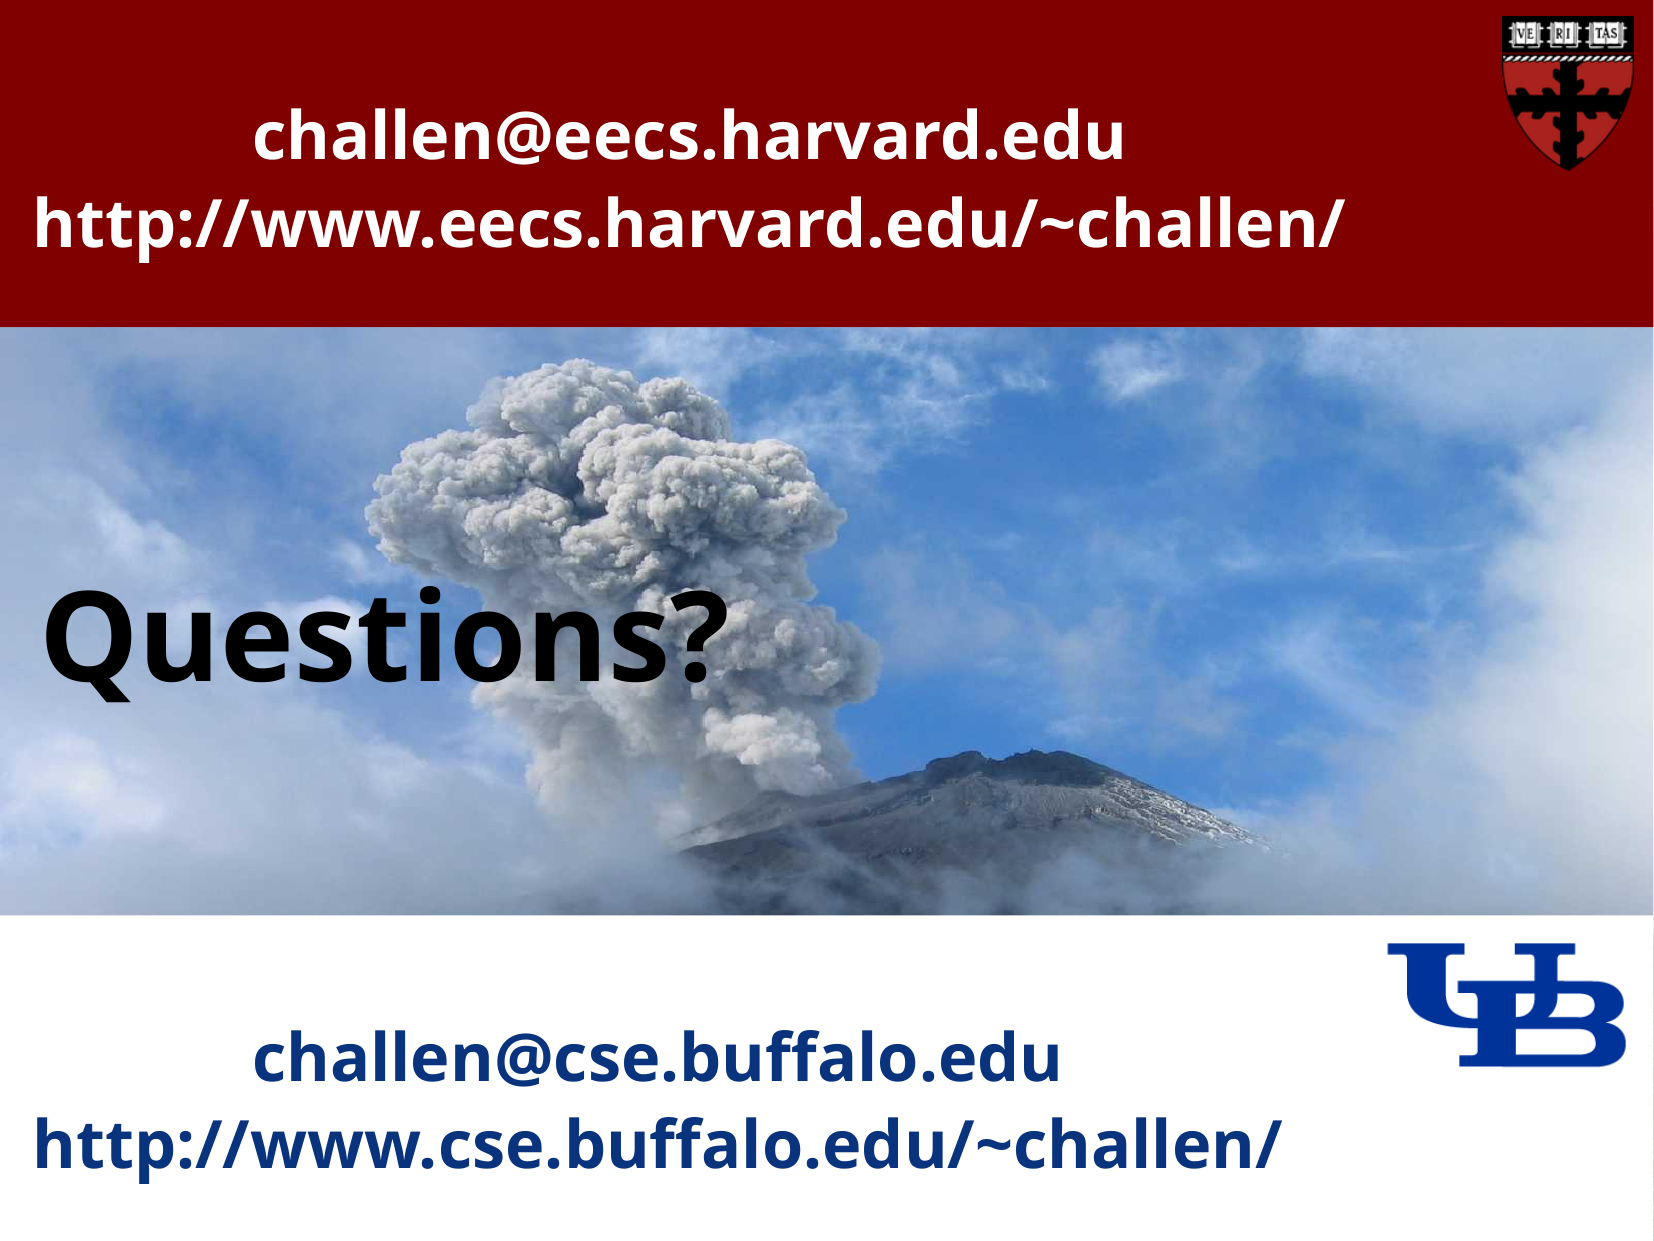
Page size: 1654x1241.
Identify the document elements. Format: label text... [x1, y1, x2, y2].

text_box [0, 0, 1654, 328]
text_box [0, 915, 1654, 1241]
picture [0, 328, 1654, 915]
text_box Questions? [39, 547, 1529, 695]
picture [1368, 932, 1637, 1081]
text_box challen@cse.buffalo.edu http://www.cse.buffalo.edu/~challen/ [17, 1004, 1642, 1164]
text_box challen@eecs.harvard.edu http://www.eecs.harvard.edu/~challen/ [17, 82, 1565, 243]
picture [1502, 16, 1634, 171]
